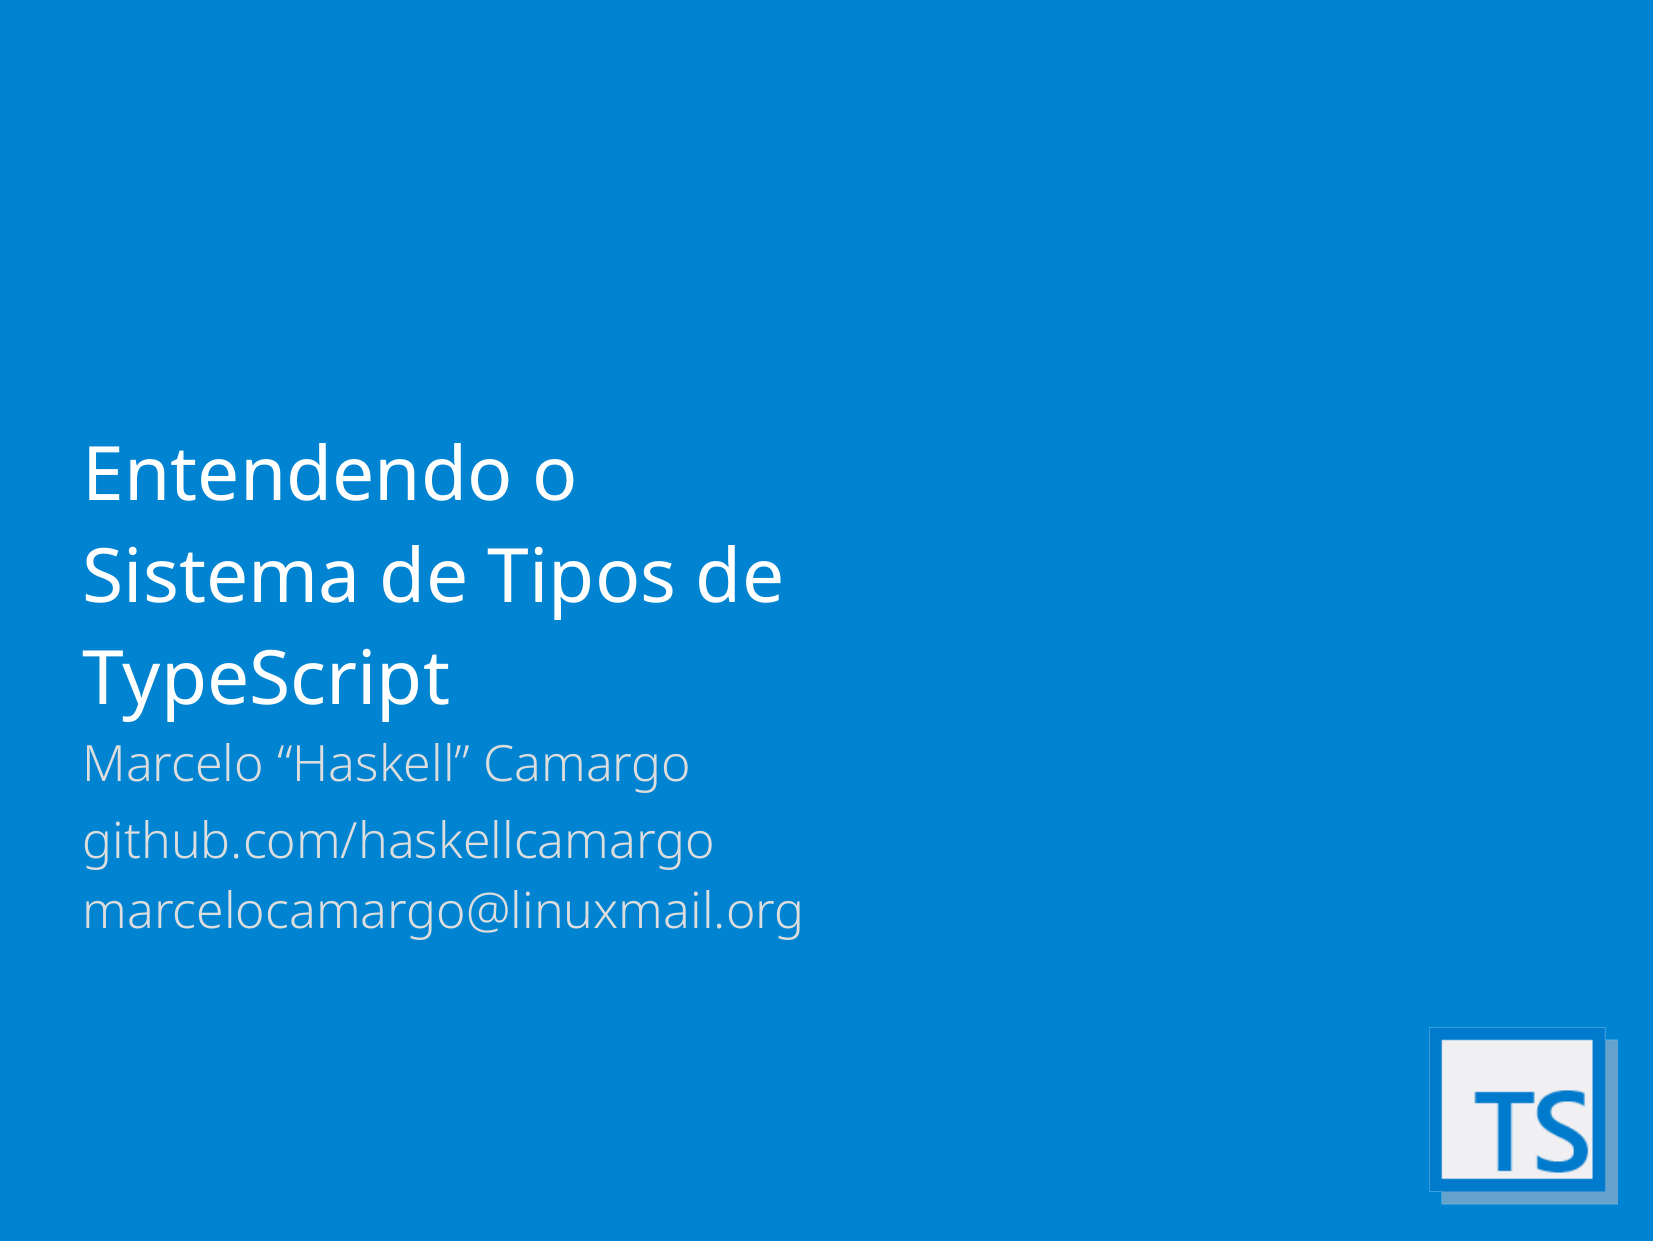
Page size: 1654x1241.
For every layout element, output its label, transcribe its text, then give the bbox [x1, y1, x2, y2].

subtitle Marcelo “Haskell” Camargo [82, 720, 1571, 797]
picture [1417, 1015, 1618, 1217]
title Entendendo o Sistema de Tipos de TypeScript [82, 424, 1571, 720]
text_box marcelocamargo@linuxmail.org [82, 868, 1571, 952]
text_box github.com/haskellcamargo [82, 797, 1571, 868]
